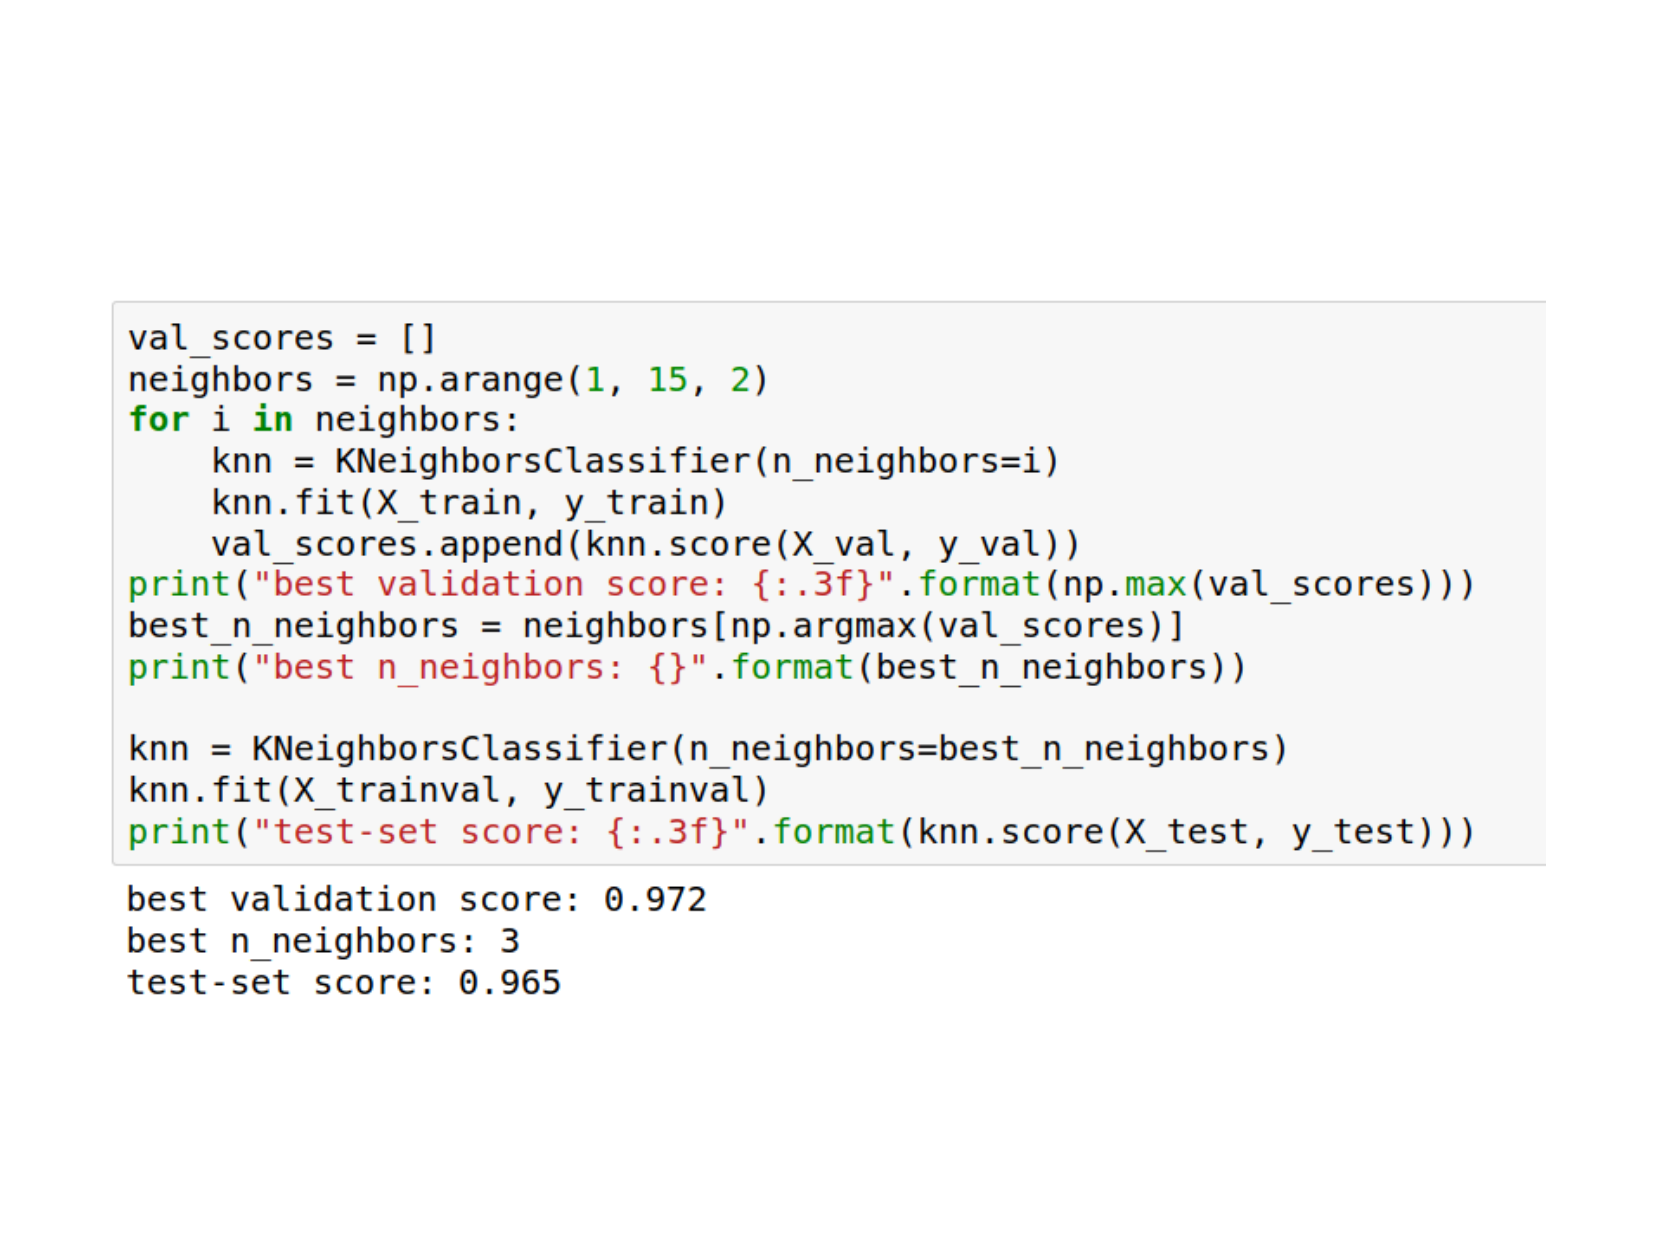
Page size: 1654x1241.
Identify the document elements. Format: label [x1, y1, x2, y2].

picture [107, 284, 1546, 1010]
